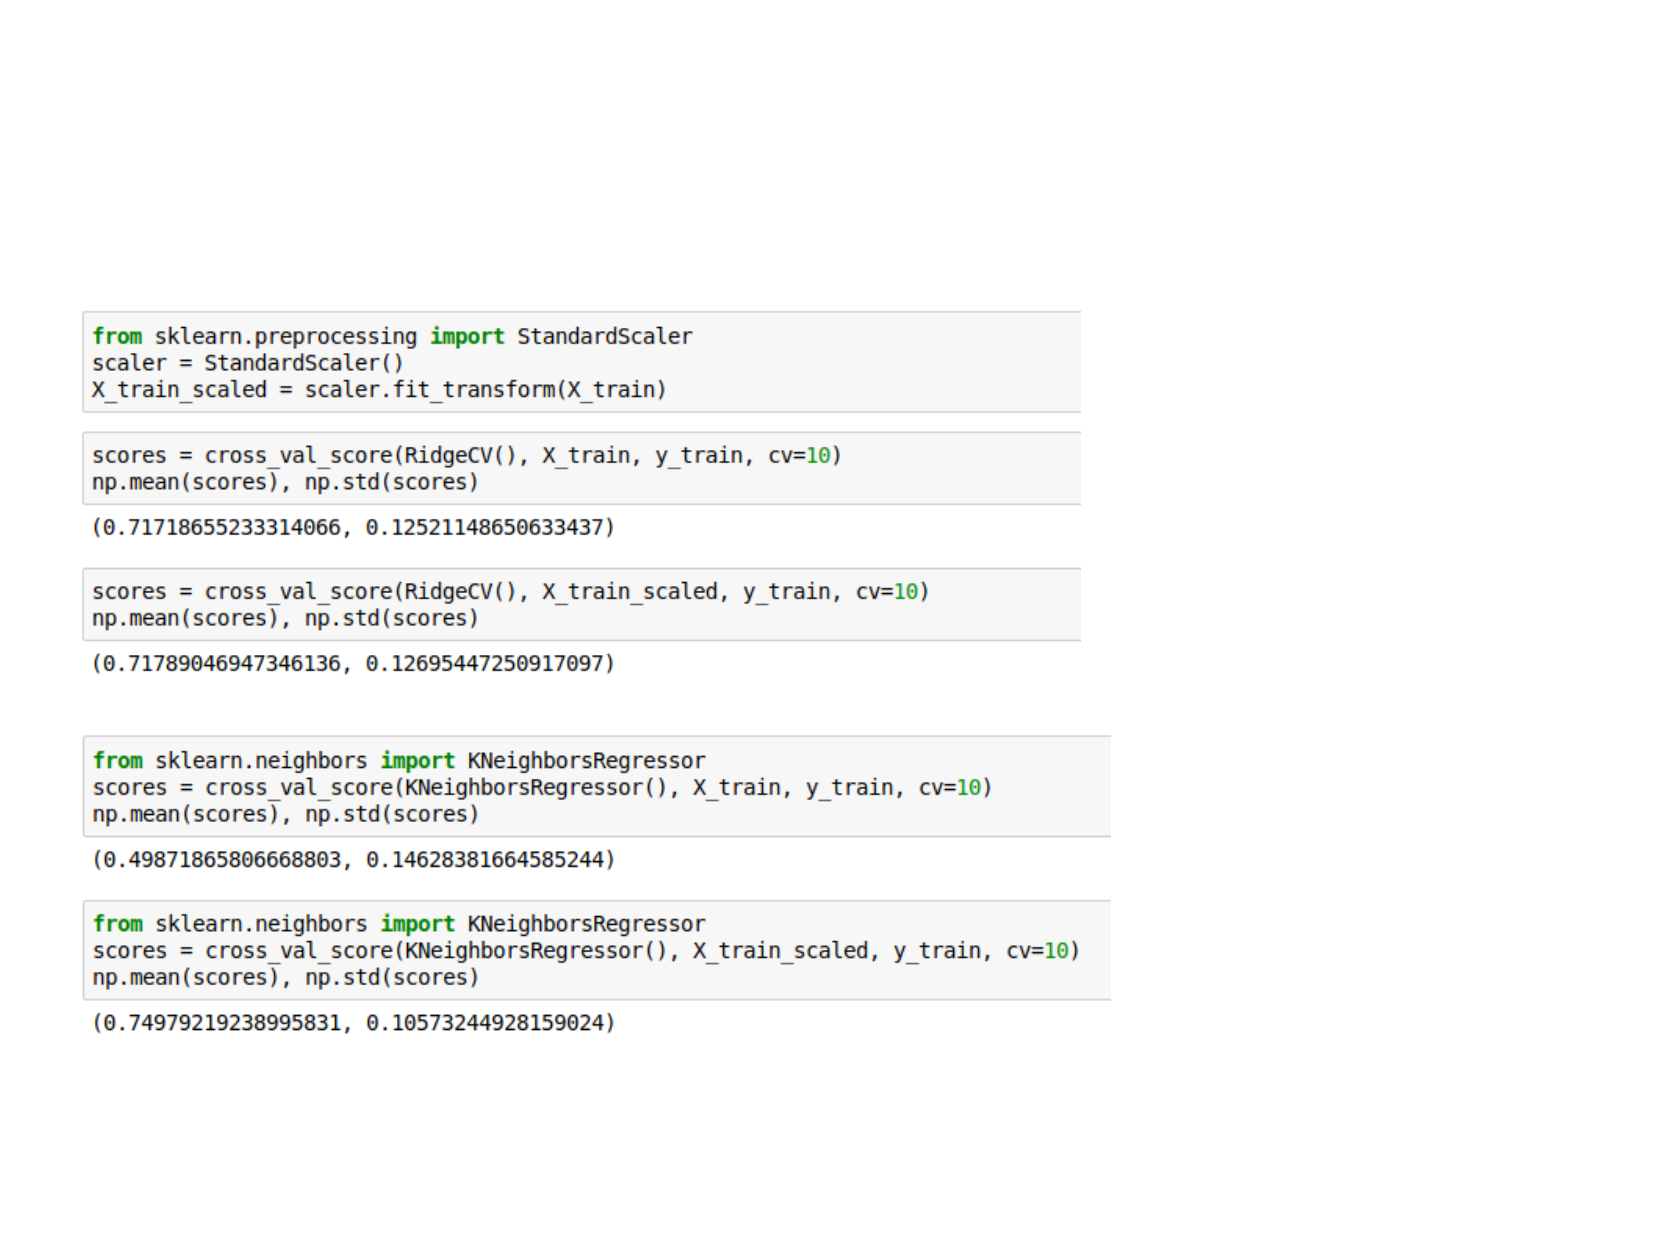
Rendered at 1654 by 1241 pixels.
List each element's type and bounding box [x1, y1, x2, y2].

picture [80, 734, 1111, 1040]
picture [70, 291, 1081, 691]
